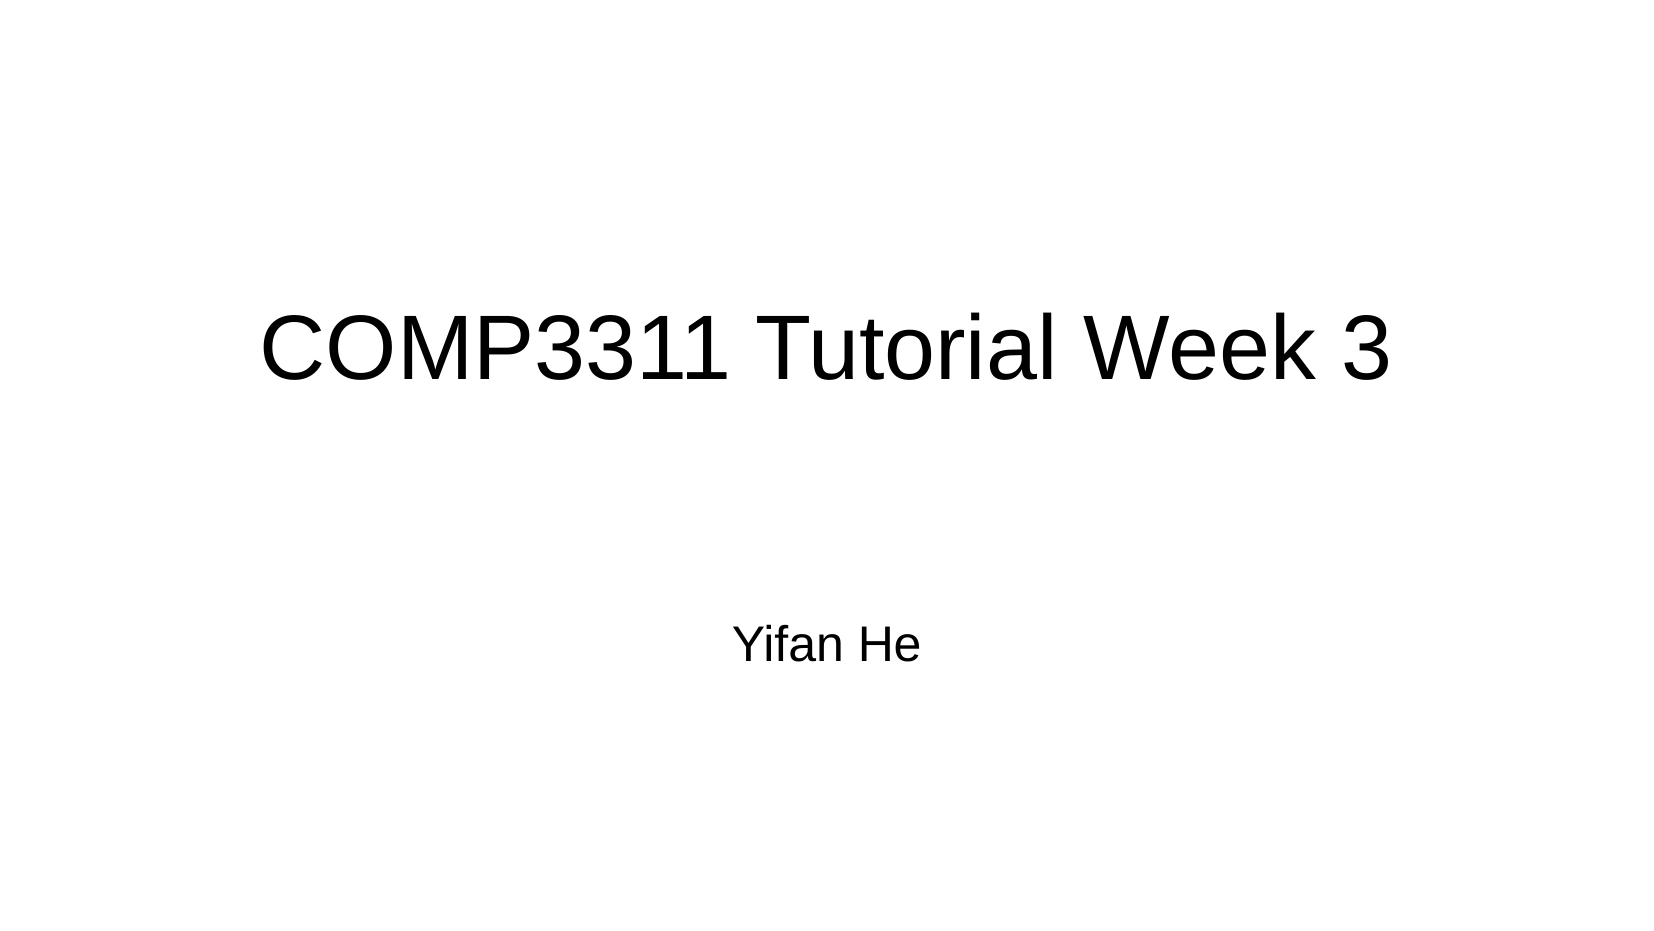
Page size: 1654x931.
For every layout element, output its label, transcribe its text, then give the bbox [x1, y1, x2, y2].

title COMP3311 Tutorial Week 3 [82, 269, 1571, 426]
subtitle Yifan He [82, 531, 1571, 758]
